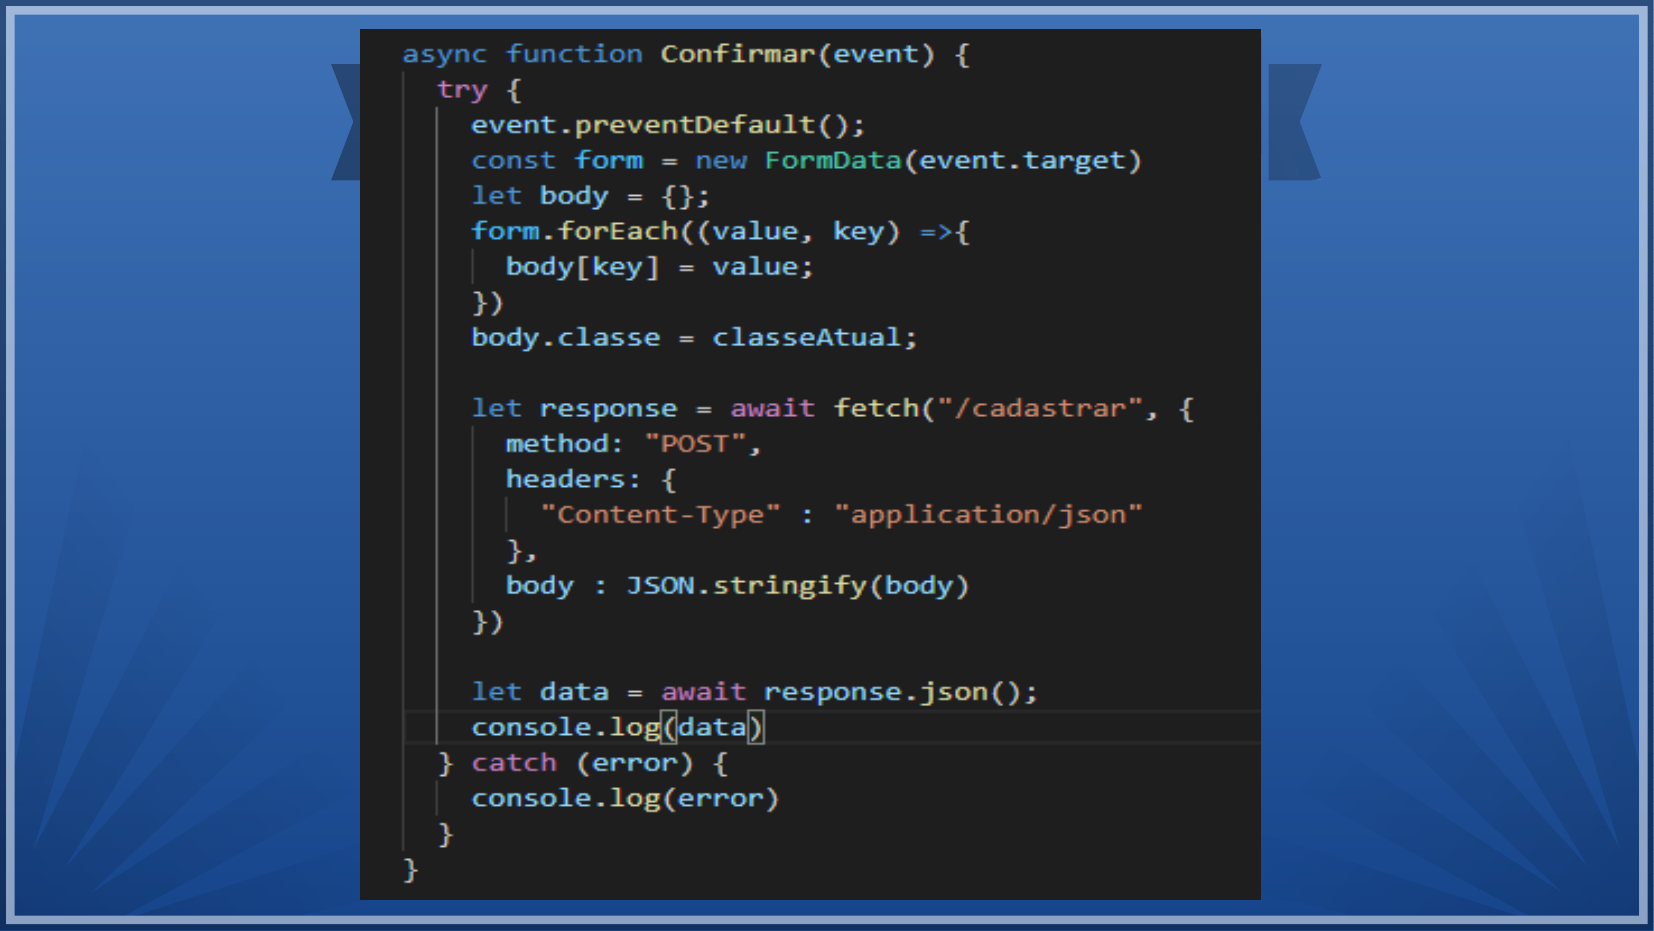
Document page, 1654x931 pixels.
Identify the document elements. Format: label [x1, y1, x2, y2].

picture [360, 29, 1261, 901]
